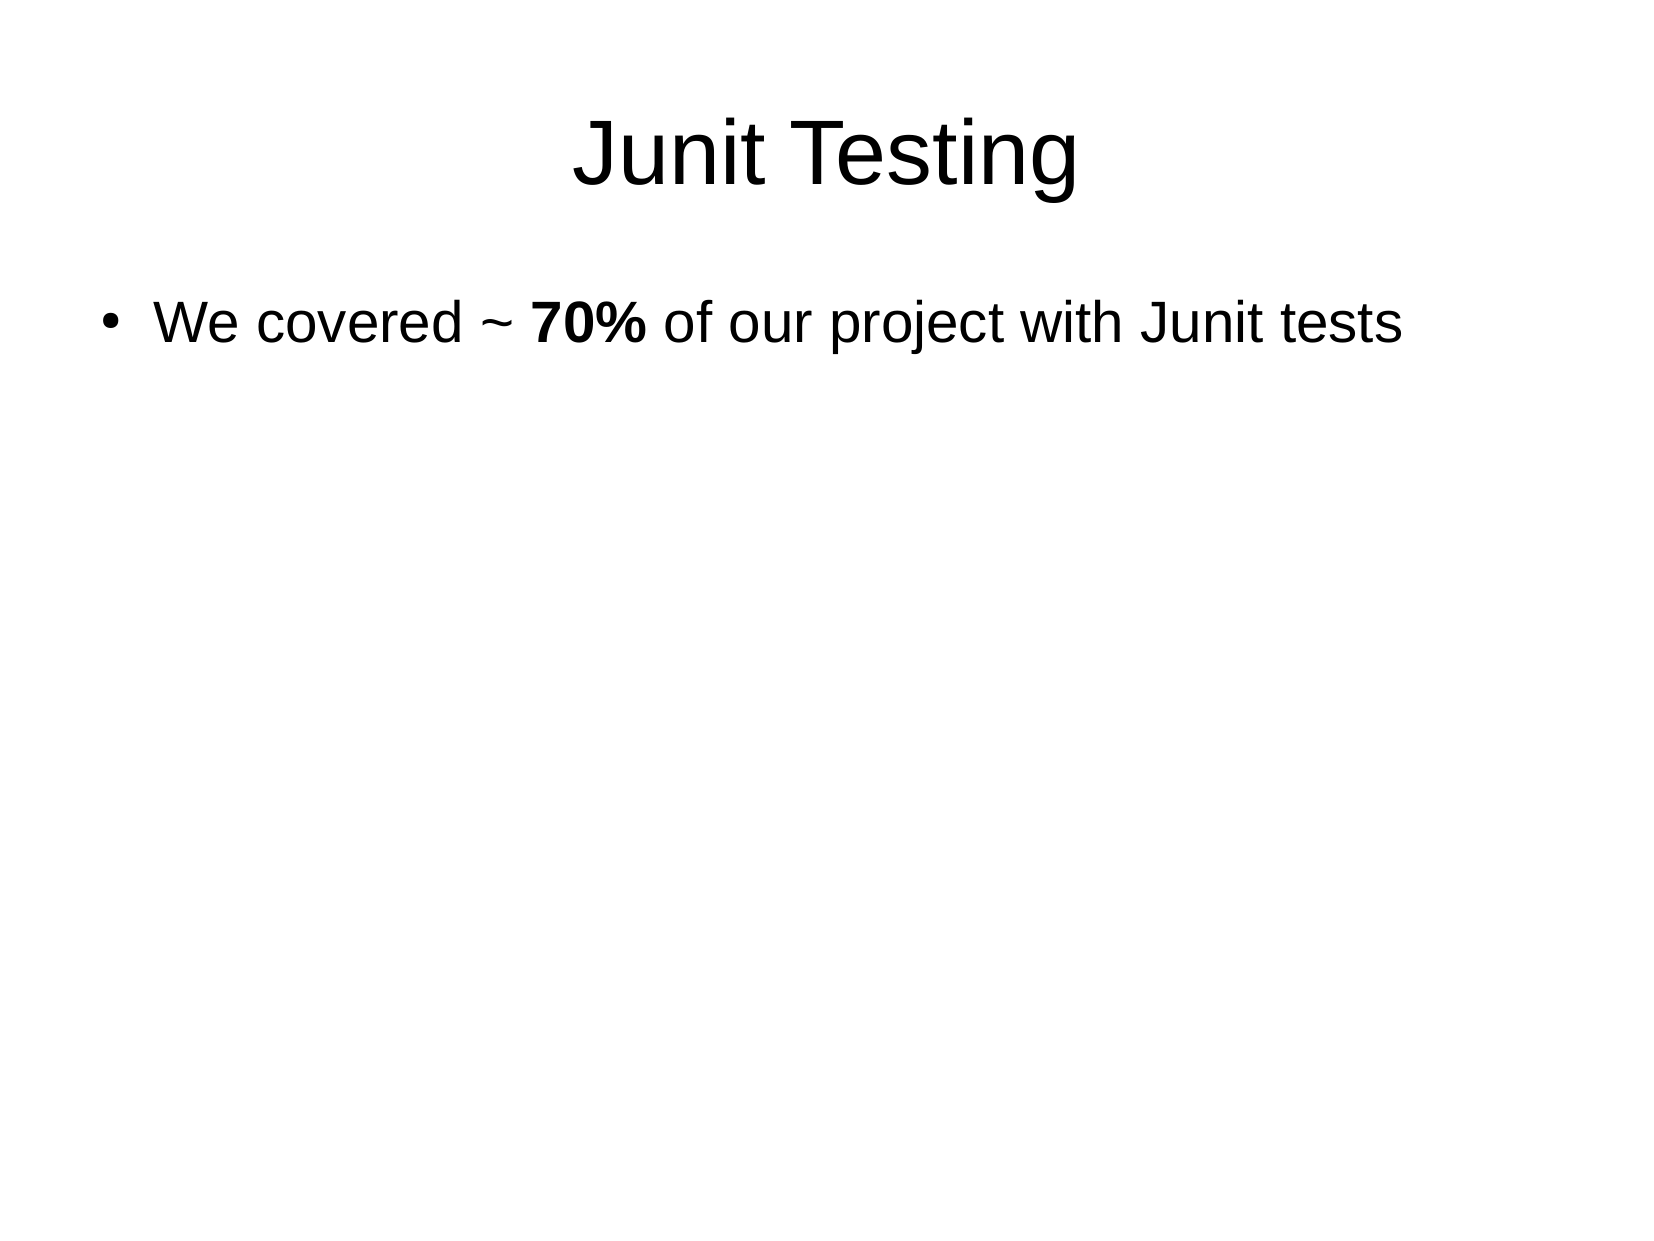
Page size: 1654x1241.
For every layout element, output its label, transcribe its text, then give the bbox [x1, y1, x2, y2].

title Junit Testing [82, 49, 1571, 257]
list We covered ~ 70% of our project with Junit tests [82, 290, 1571, 1010]
